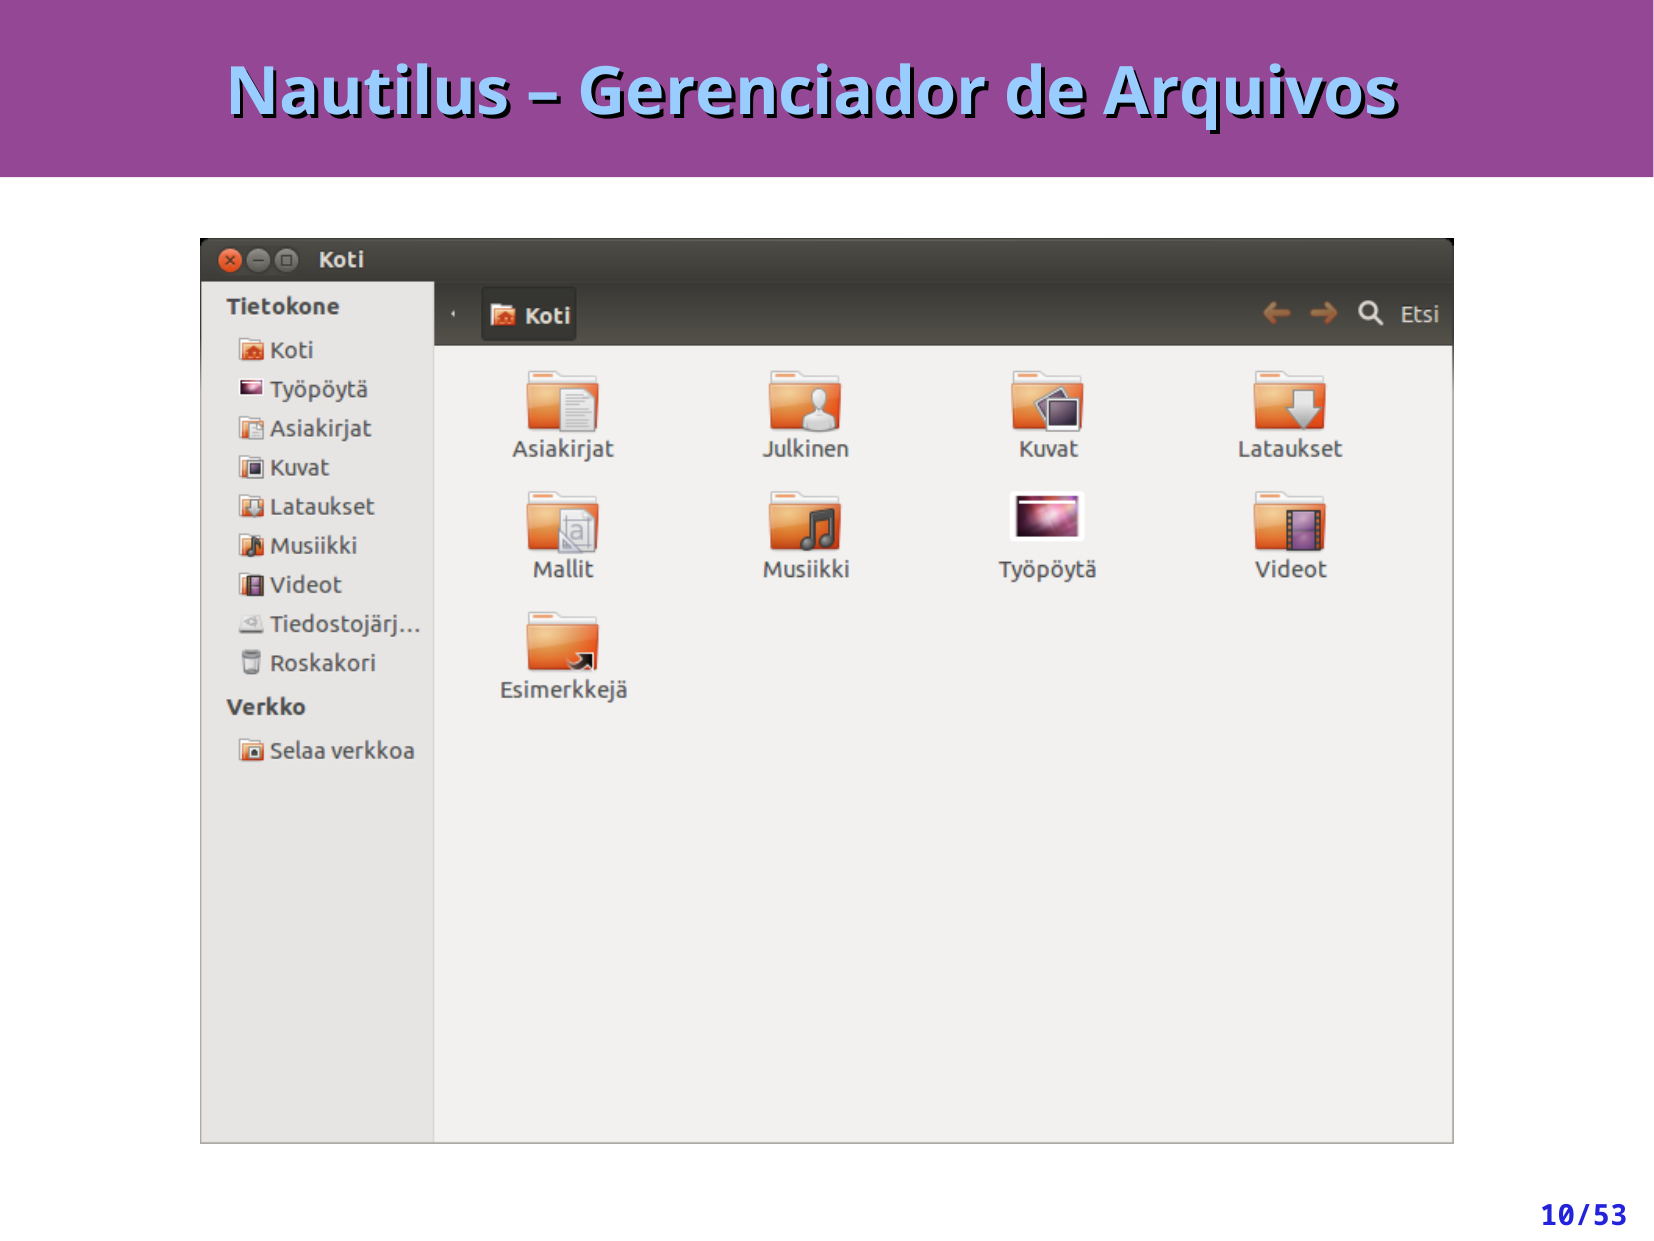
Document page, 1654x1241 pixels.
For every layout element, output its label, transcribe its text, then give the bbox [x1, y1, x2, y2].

picture [200, 238, 1454, 1144]
title Nautilus – Gerenciador de Arquivos [0, 0, 1654, 178]
